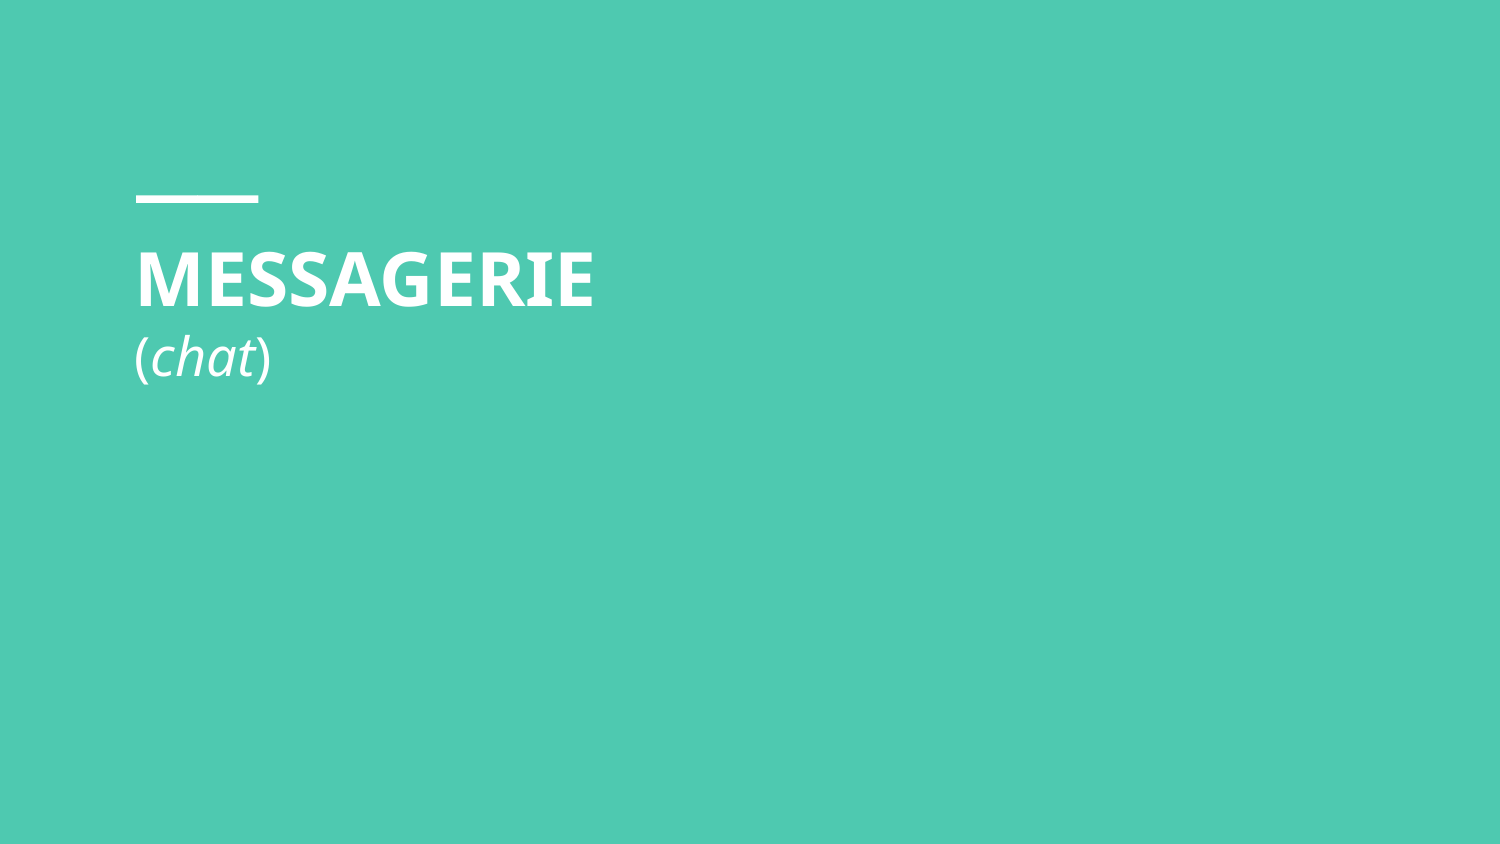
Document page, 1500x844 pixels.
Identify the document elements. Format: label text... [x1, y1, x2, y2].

title MESSAGERIE (chat) [119, 216, 1381, 466]
